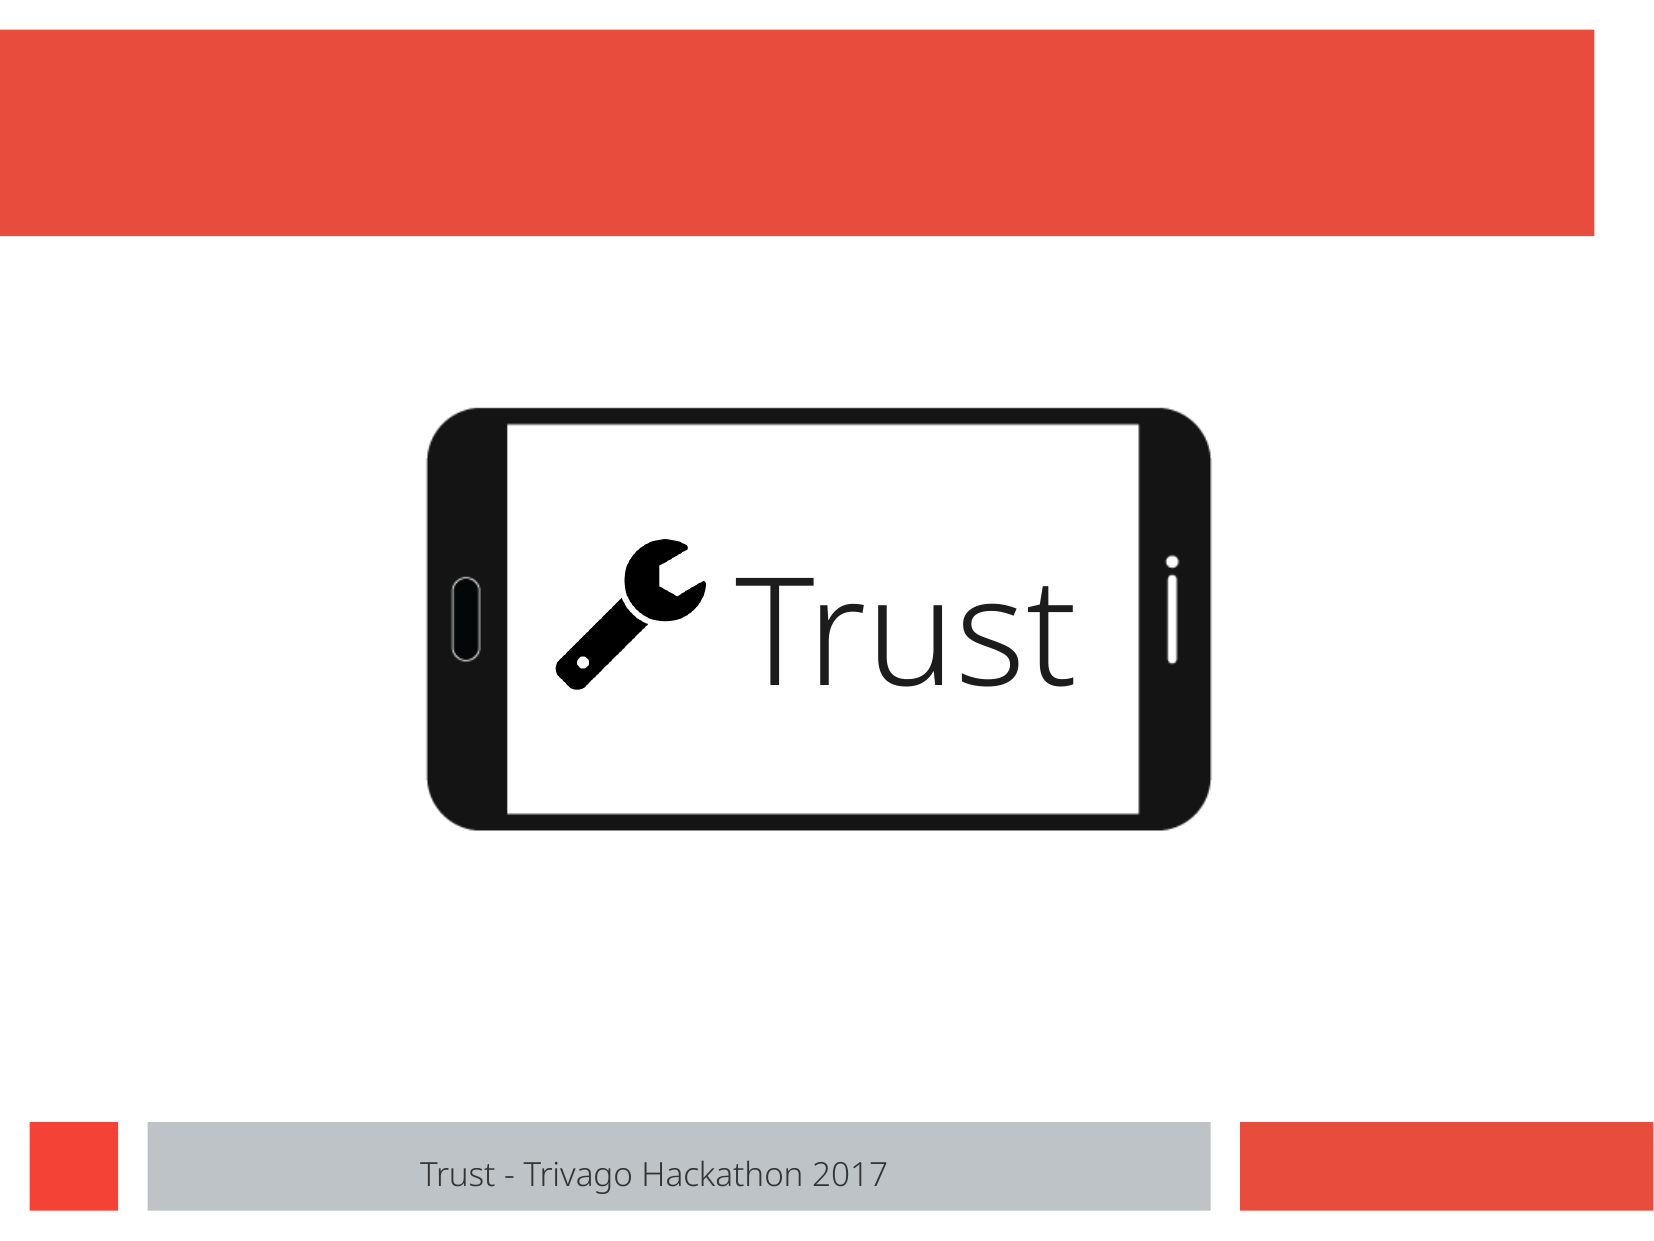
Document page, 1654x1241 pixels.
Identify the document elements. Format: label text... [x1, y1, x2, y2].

text_box Trust - Trivago Hackathon 2017 [420, 1150, 969, 1196]
picture [420, 219, 1220, 1021]
subtitle Trust [735, 525, 1336, 721]
